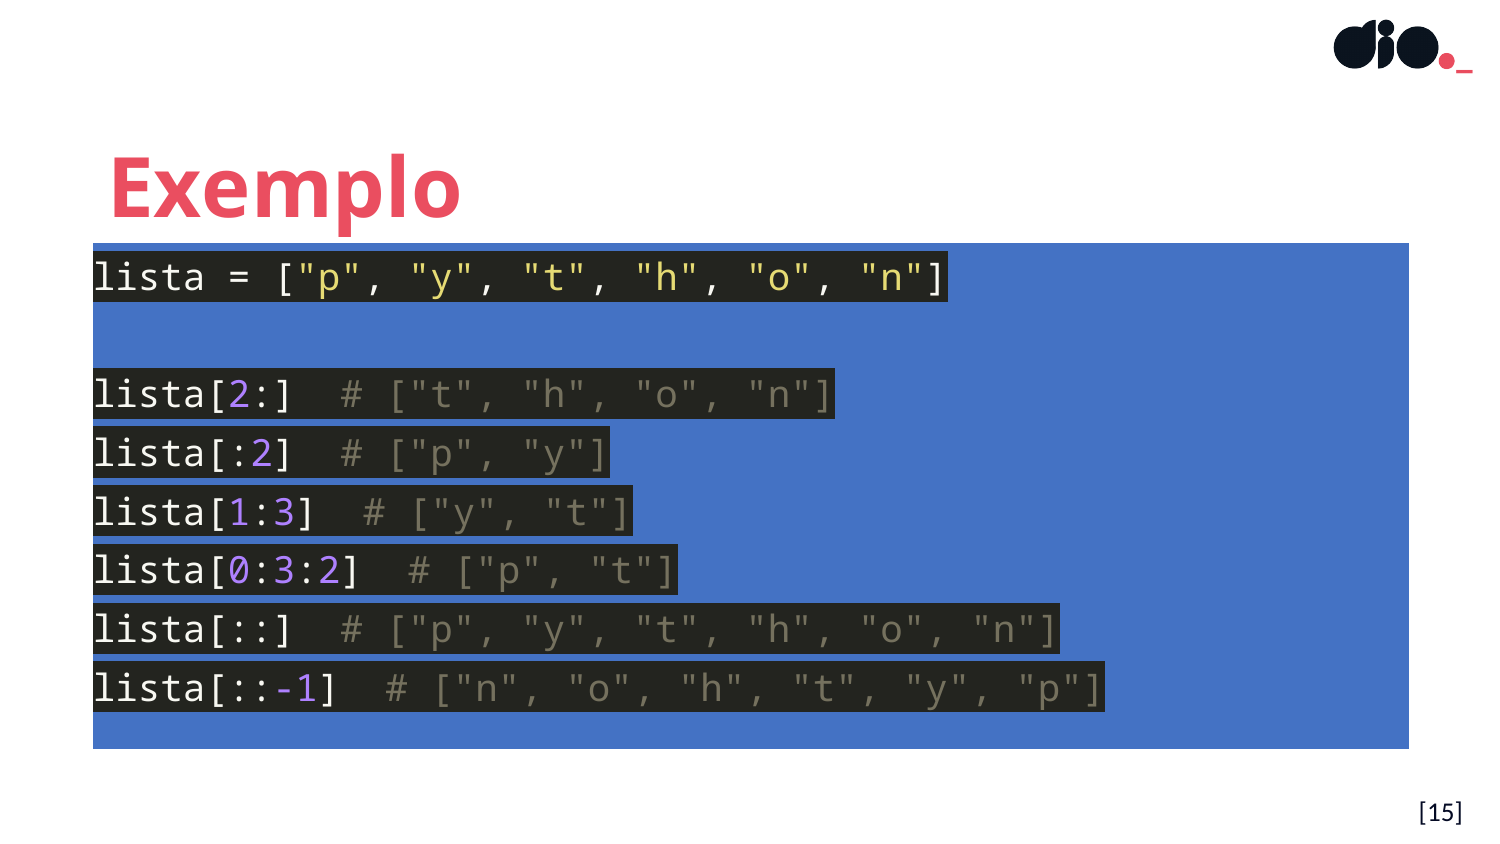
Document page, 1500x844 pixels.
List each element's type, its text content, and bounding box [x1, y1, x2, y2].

table_header lista = ["p", "y", "t", "h", "o", "n"] lista[2:] # ["t", "h", "o", "n"] lista[:2] # ["p", "y"] lista[1:3] # ["y", "t"] lista[0:3:2] # ["p", "t"] lista[::] # ["p", "y", "t", "h", "o", "n"] lista[::-1] # ["n", "o", "h", "t", "y", "p"] [93, 243, 1409, 749]
text_box [] [1403, 779, 1494, 844]
text_box Exemplo [92, 104, 1408, 243]
